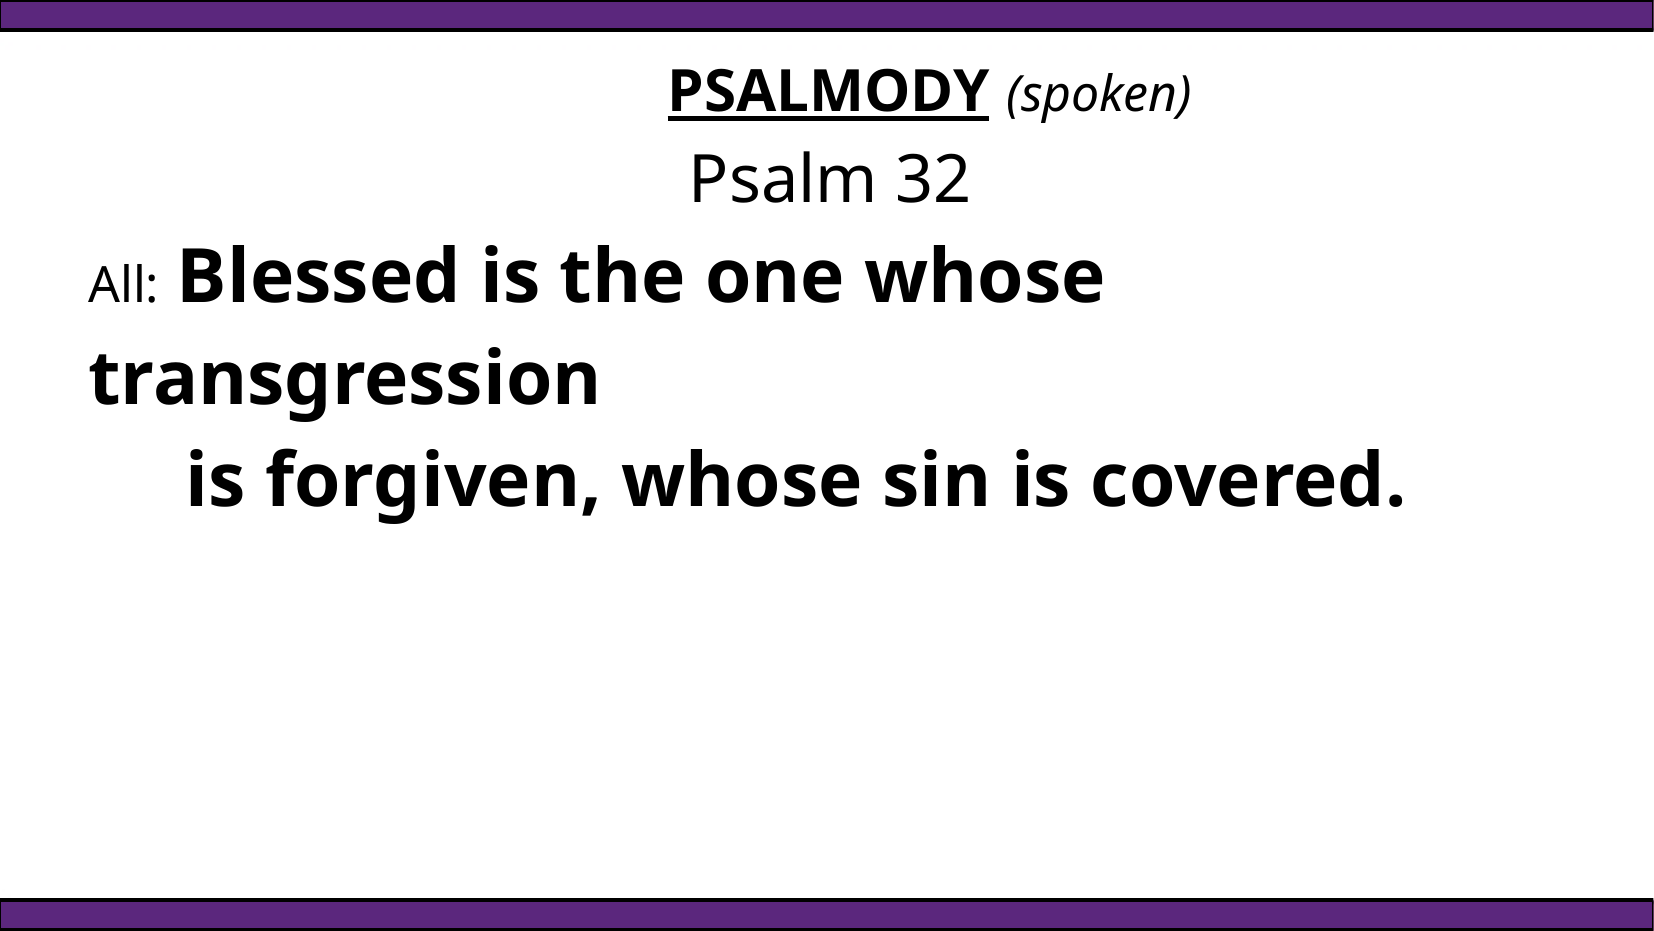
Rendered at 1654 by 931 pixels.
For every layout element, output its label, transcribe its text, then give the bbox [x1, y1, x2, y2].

text_box PSALMODY (spoken) Psalm 32 All: Blessed is the one whose transgression is forgiven, whose sin is covered. [73, 33, 1589, 426]
text_box [0, 0, 1654, 31]
picture [0, 31, 1654, 900]
text_box [0, 900, 1654, 931]
